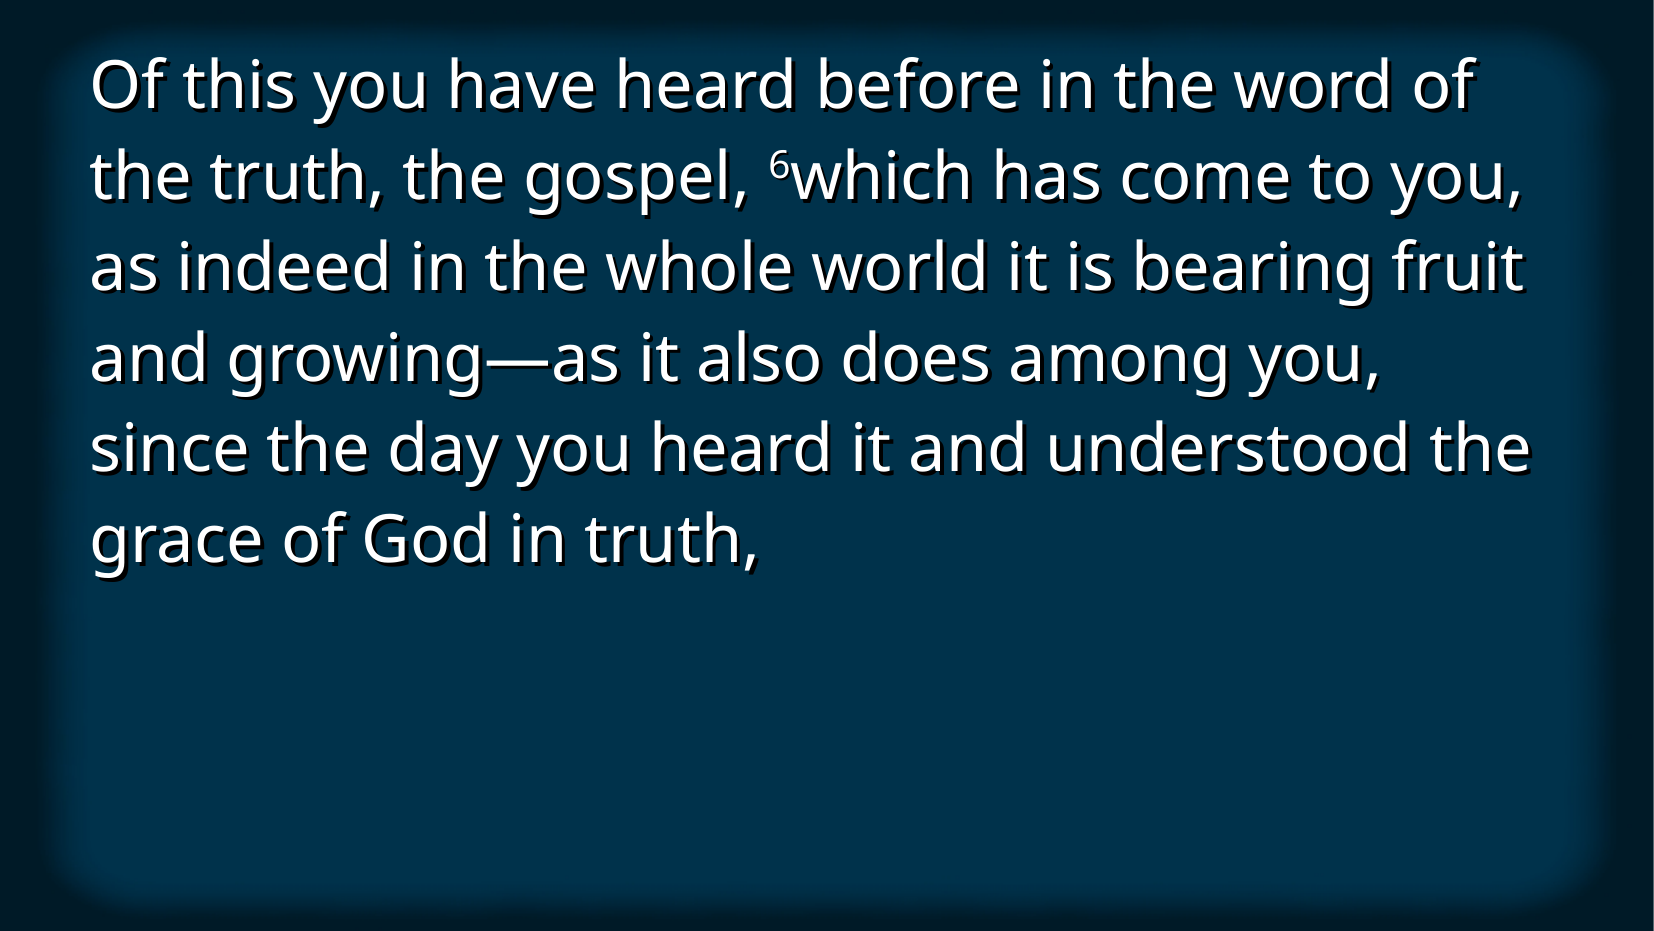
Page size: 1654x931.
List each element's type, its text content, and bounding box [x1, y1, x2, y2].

picture [0, 0, 1654, 931]
text_box Of this you have heard before in the word of the truth, the gospel, 6which has come to you, as indeed in the whole world it is bearing fruit and growing—as it also does among you, since the day you heard it and understood the grace of God in truth, [75, 30, 1576, 578]
